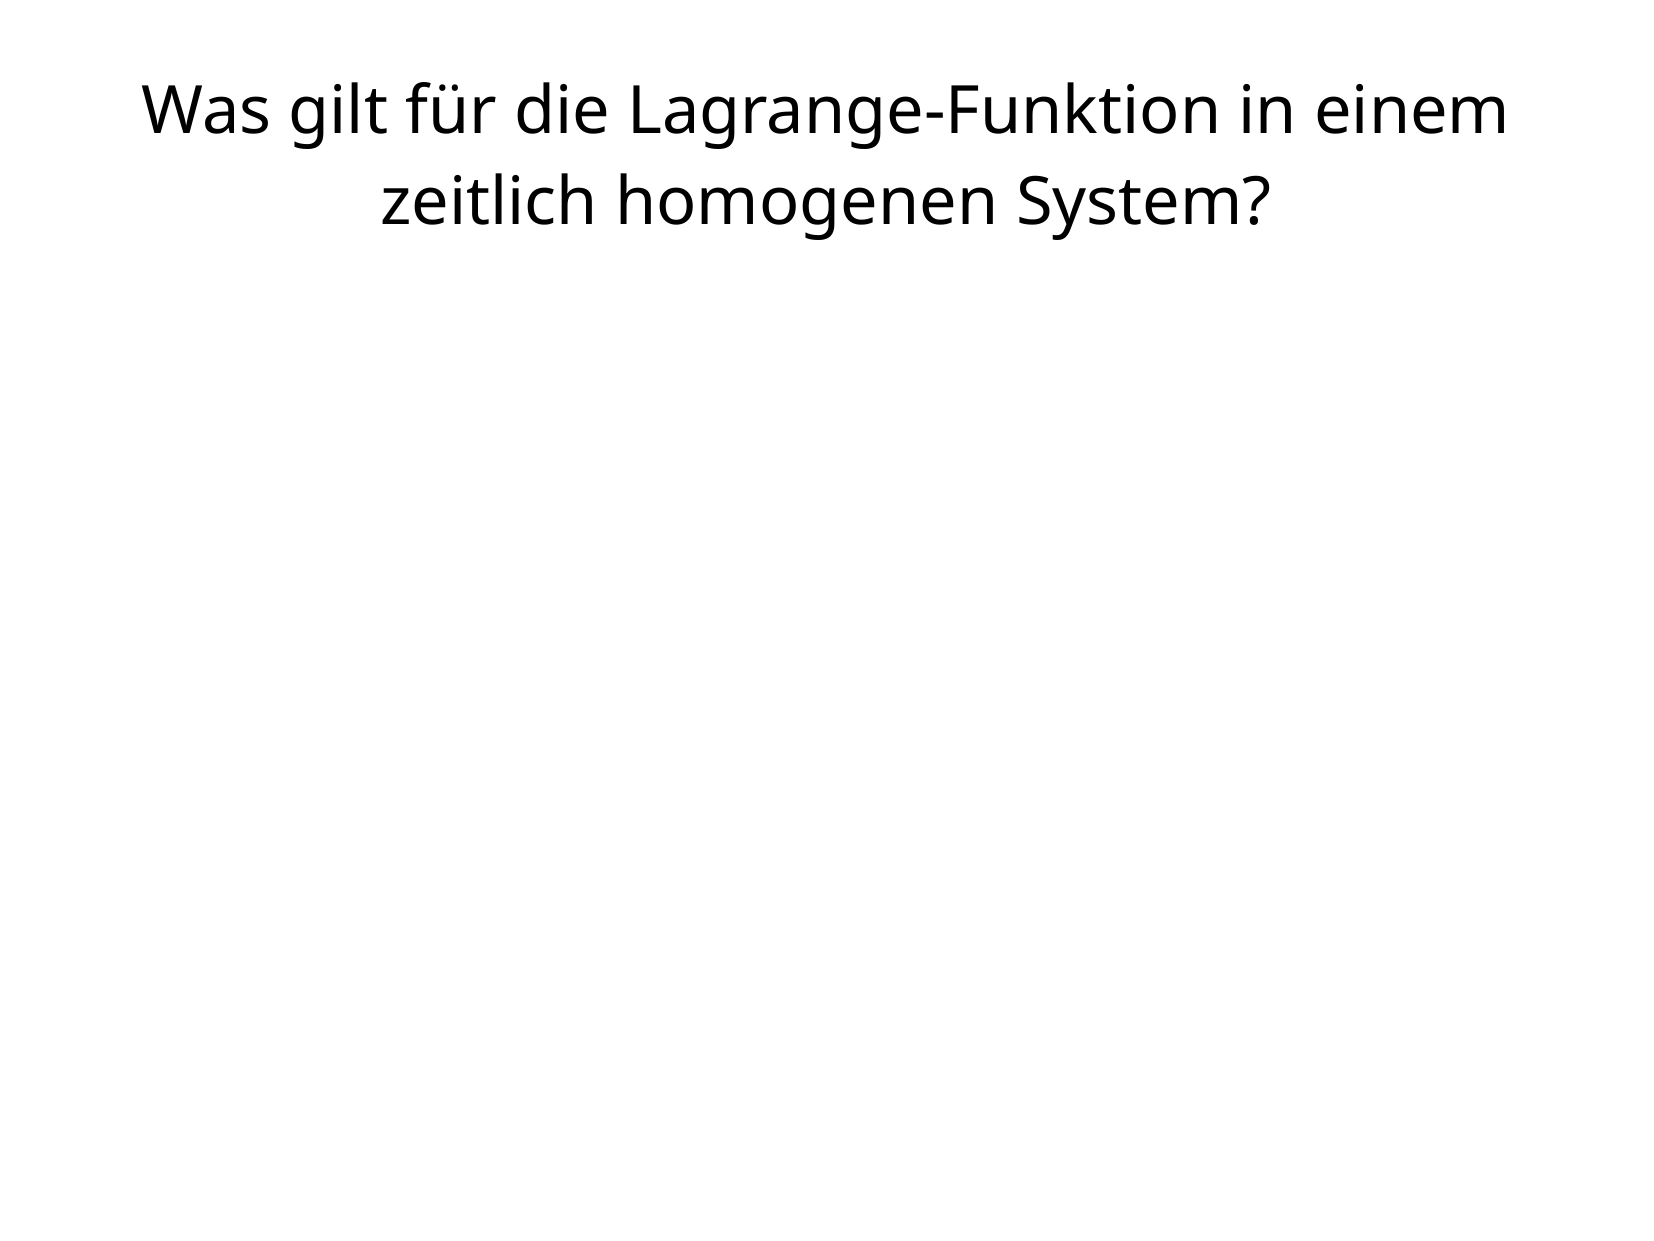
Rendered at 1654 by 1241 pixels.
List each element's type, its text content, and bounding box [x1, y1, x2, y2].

title Was gilt für die Lagrange-Funktion in einem zeitlich homogenen System? [82, 49, 1571, 257]
